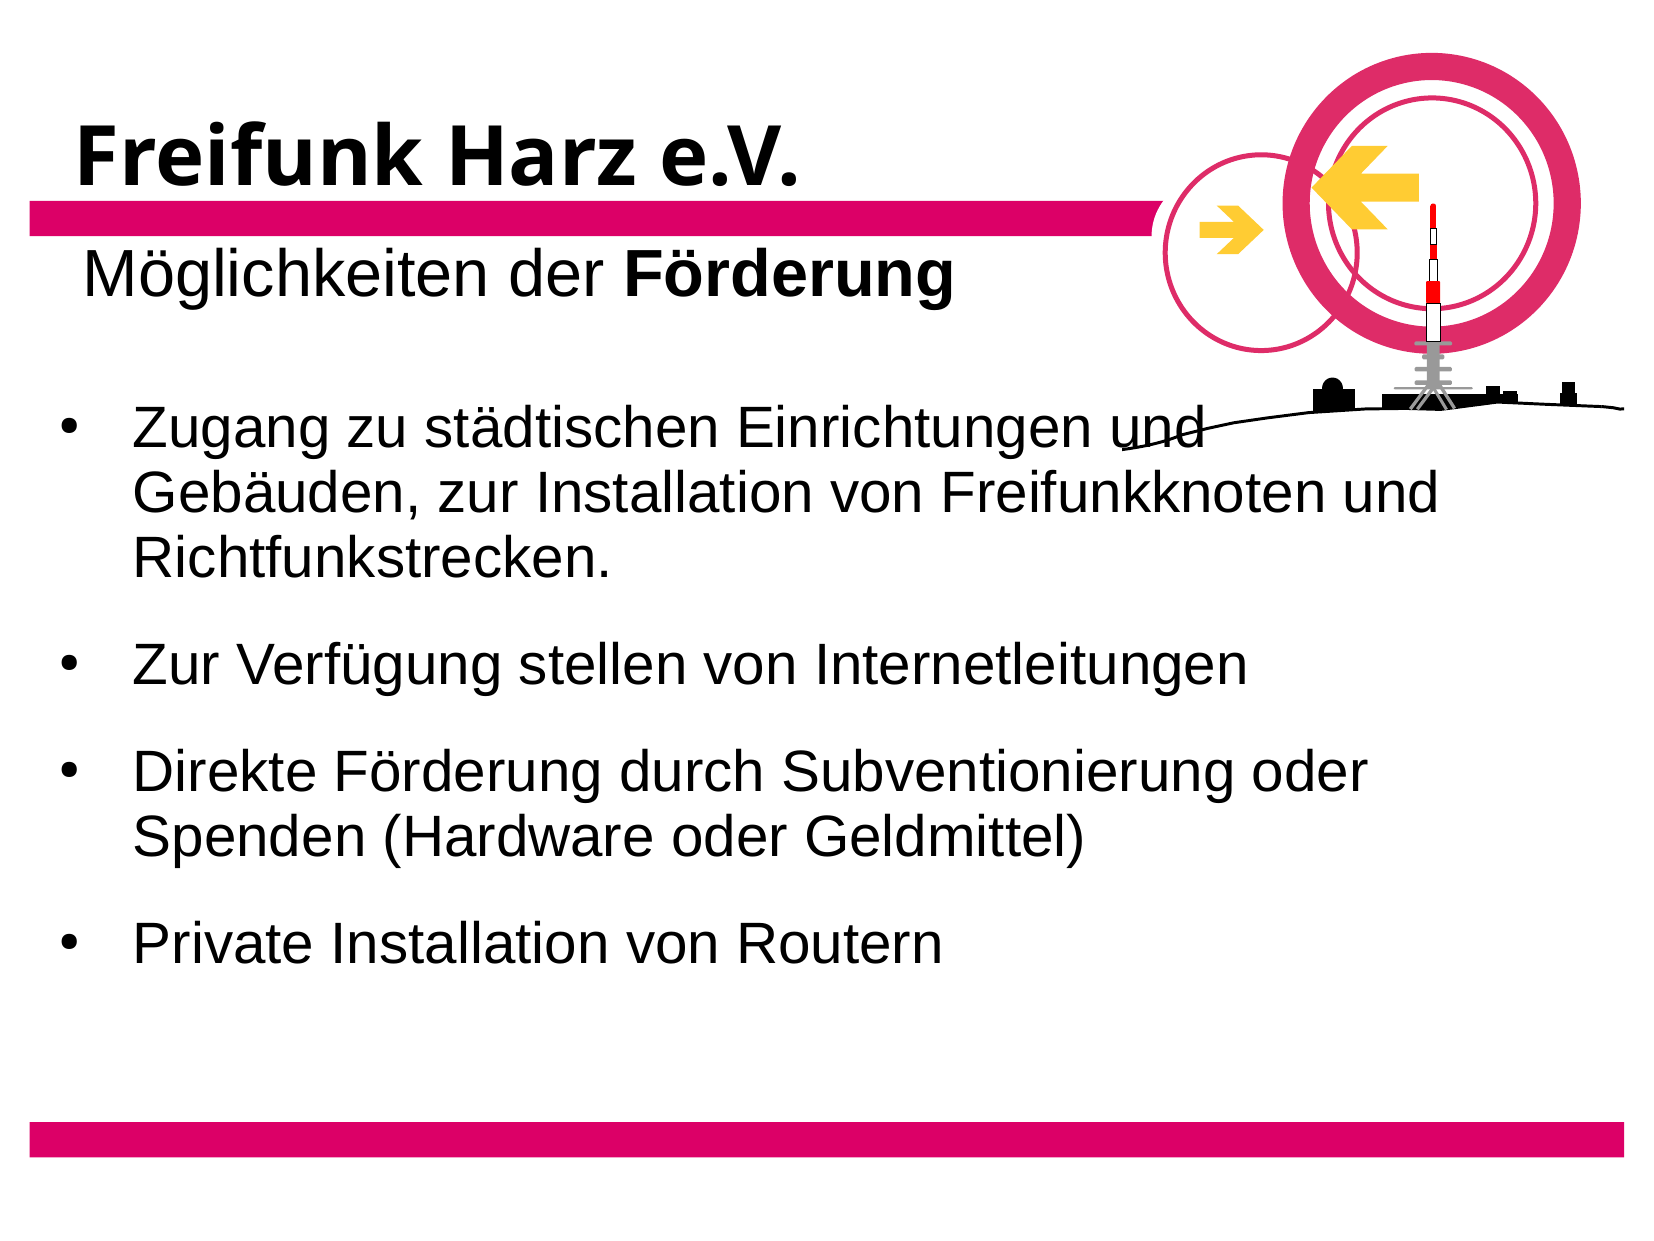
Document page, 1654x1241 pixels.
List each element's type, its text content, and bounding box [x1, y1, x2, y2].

subtitle Möglichkeiten der Förderung Zugang zu städtischen Einrichtungen und Gebäuden, zur Installation von Freifunkknoten und Richtfunkstrecken. Zur Verfügung stellen von Internetleitungen Direkte Förderung durch Subventionierung oder Spenden (Hardware oder Geldmittel) Private Installation von Routern [59, 236, 1571, 1116]
